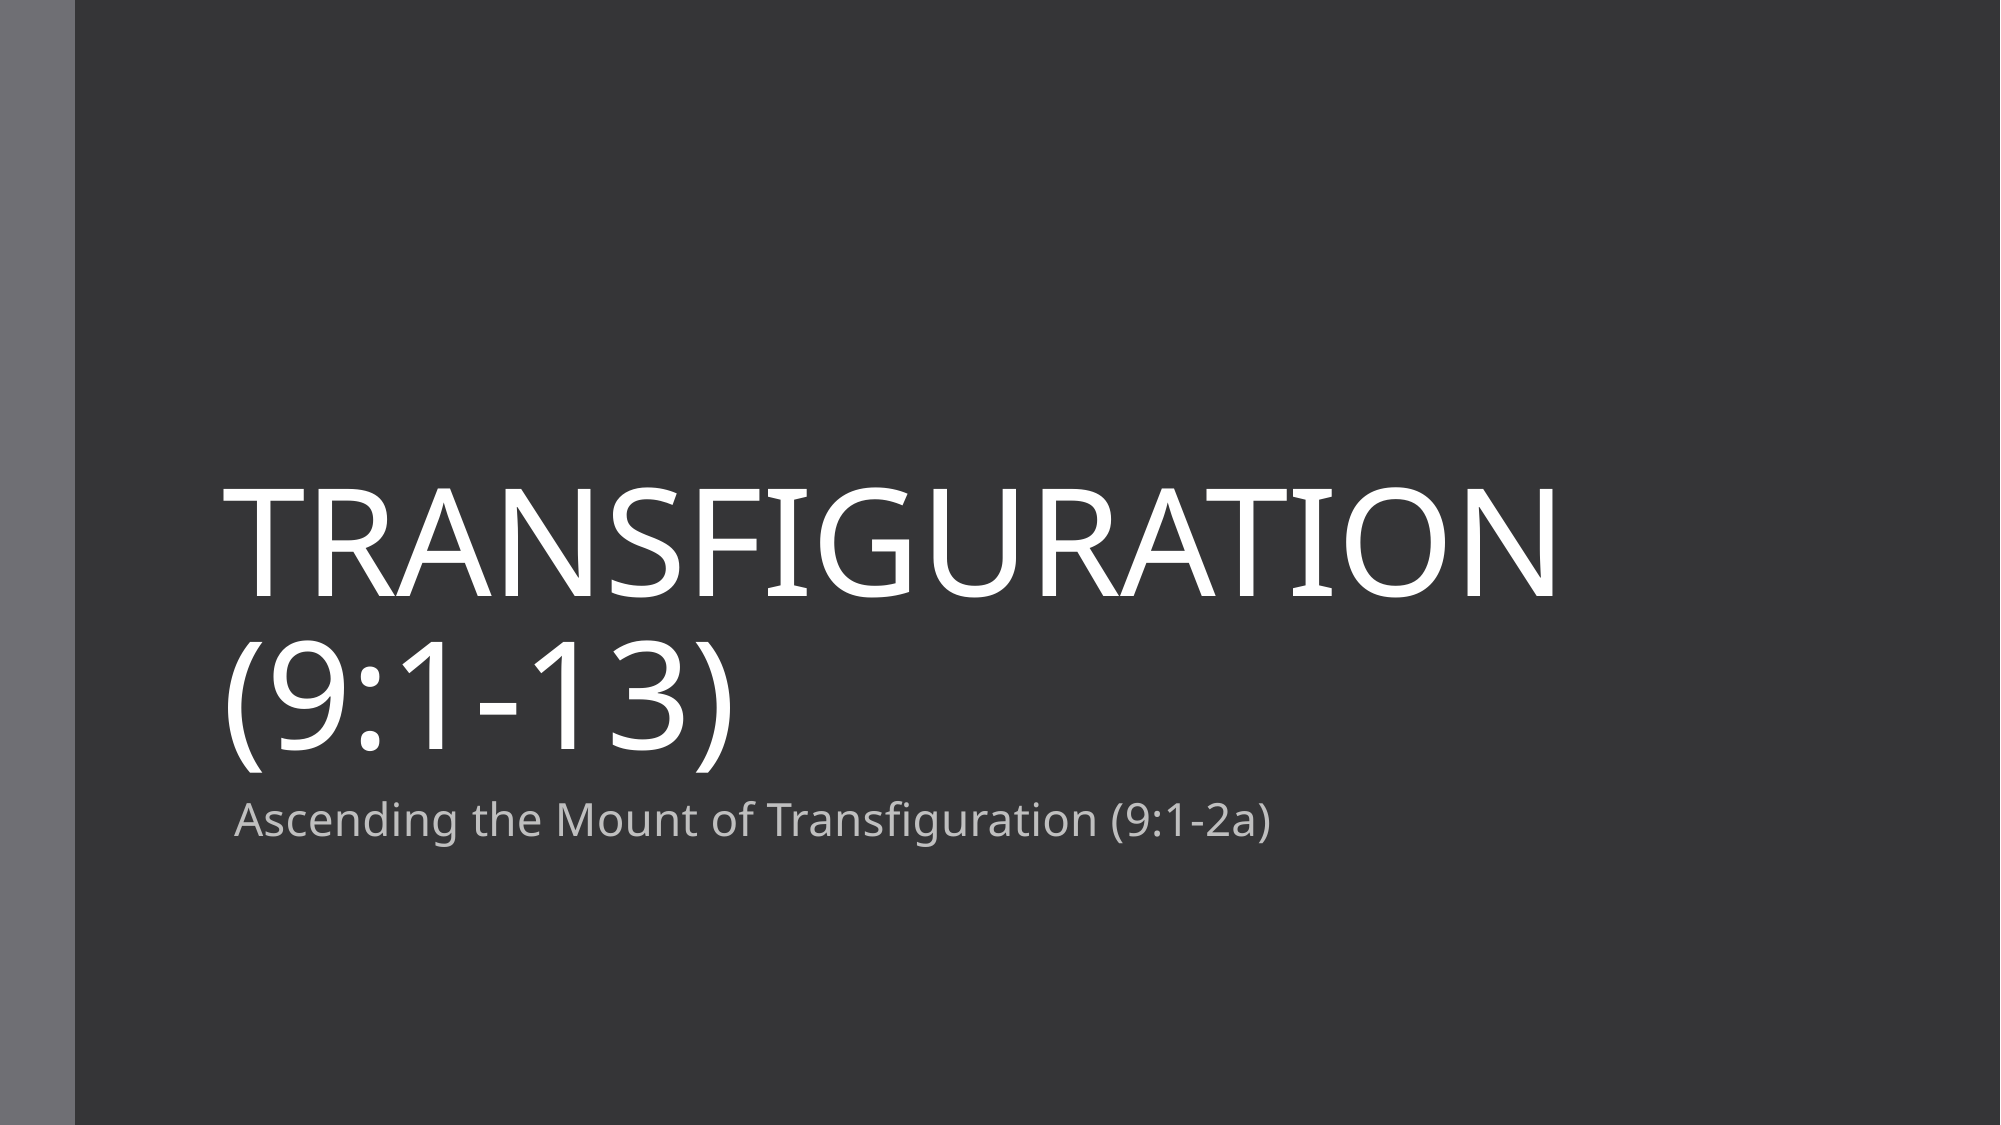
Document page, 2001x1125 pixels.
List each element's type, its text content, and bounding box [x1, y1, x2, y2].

subtitle Ascending the Mount of Transfiguration (9:1-2a) [206, 787, 1752, 1066]
title TRANSFIGURATION (9:1-13) [206, 124, 1752, 787]
